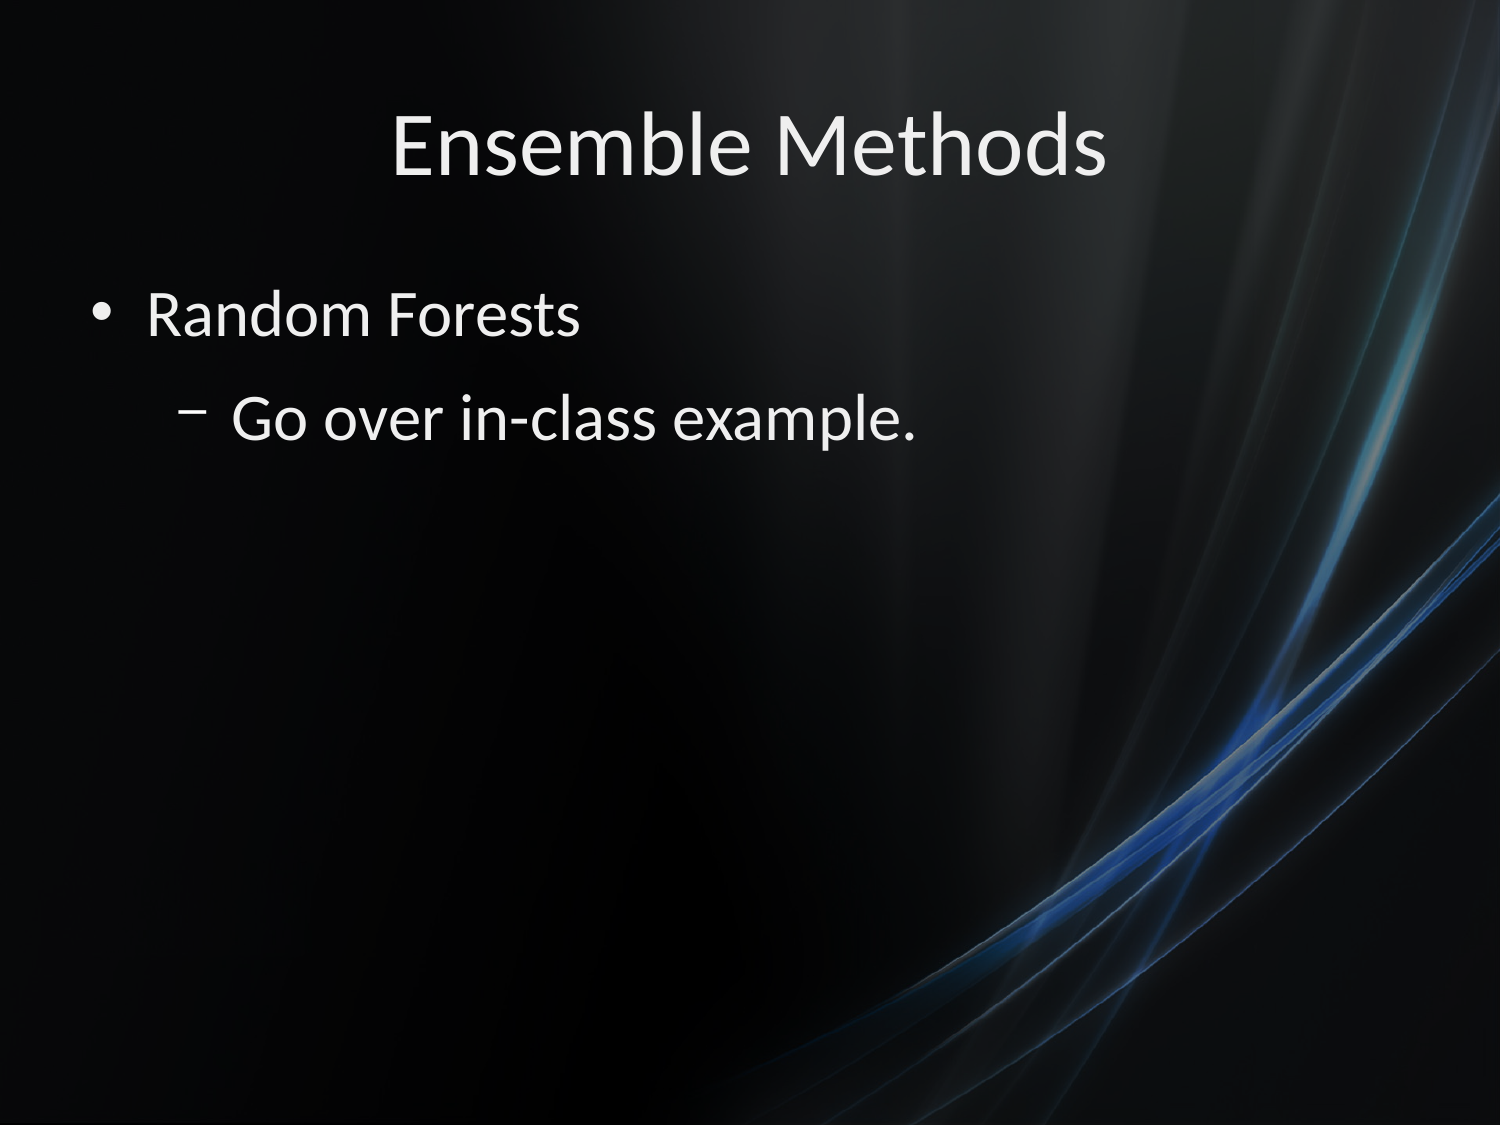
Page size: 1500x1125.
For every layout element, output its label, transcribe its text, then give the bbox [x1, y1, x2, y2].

title Ensemble Methods [75, 45, 1425, 233]
list Random Forests Go over in-class example. [75, 262, 1425, 1005]
picture [0, 0, 1500, 1125]
